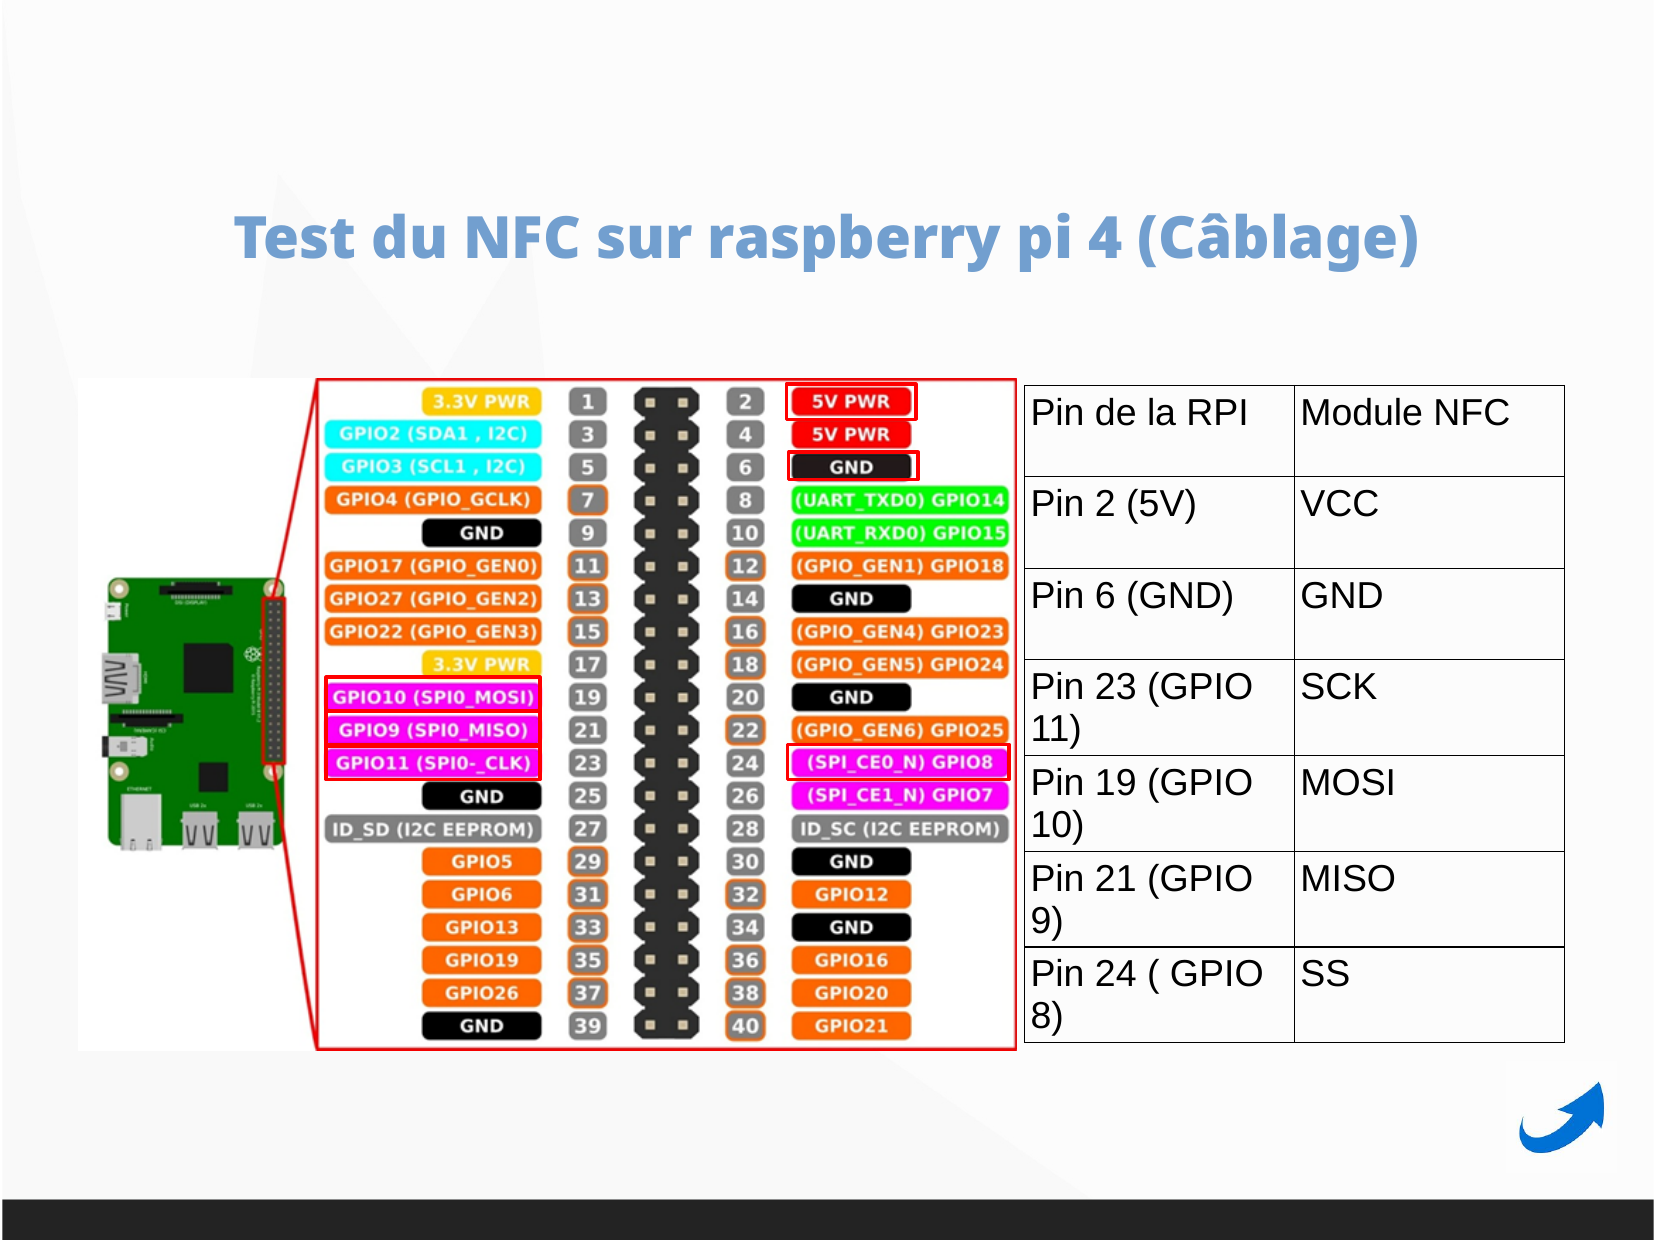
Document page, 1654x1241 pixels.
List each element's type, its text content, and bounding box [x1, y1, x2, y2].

picture [2, 0, 1654, 1241]
table_header Module NFC [1295, 386, 1564, 476]
text_box [326, 677, 540, 780]
text_box [788, 452, 919, 480]
title Test du NFC sur raspberry pi 4 (Câblage) [82, 132, 1571, 340]
table_cell GND [1295, 569, 1564, 659]
text_box [787, 744, 1010, 780]
table_cell Pin 24 ( GPIO 8) [1025, 948, 1294, 1042]
table_cell VCC [1295, 477, 1564, 568]
text_box [786, 384, 916, 420]
table_header Pin de la RPI [1025, 386, 1294, 476]
table_cell SCK [1295, 660, 1564, 755]
table_cell Pin 21 (GPIO 9) [1025, 852, 1294, 946]
table_cell Pin 2 (5V) [1025, 477, 1294, 568]
table_cell SS [1295, 948, 1564, 1042]
table_cell MOSI [1295, 756, 1564, 851]
table_cell Pin 19 (GPIO 10) [1025, 756, 1294, 851]
table_cell Pin 6 (GND) [1025, 569, 1294, 659]
table_cell MISO [1295, 852, 1564, 946]
table_cell Pin 23 (GPIO 11) [1025, 660, 1294, 755]
